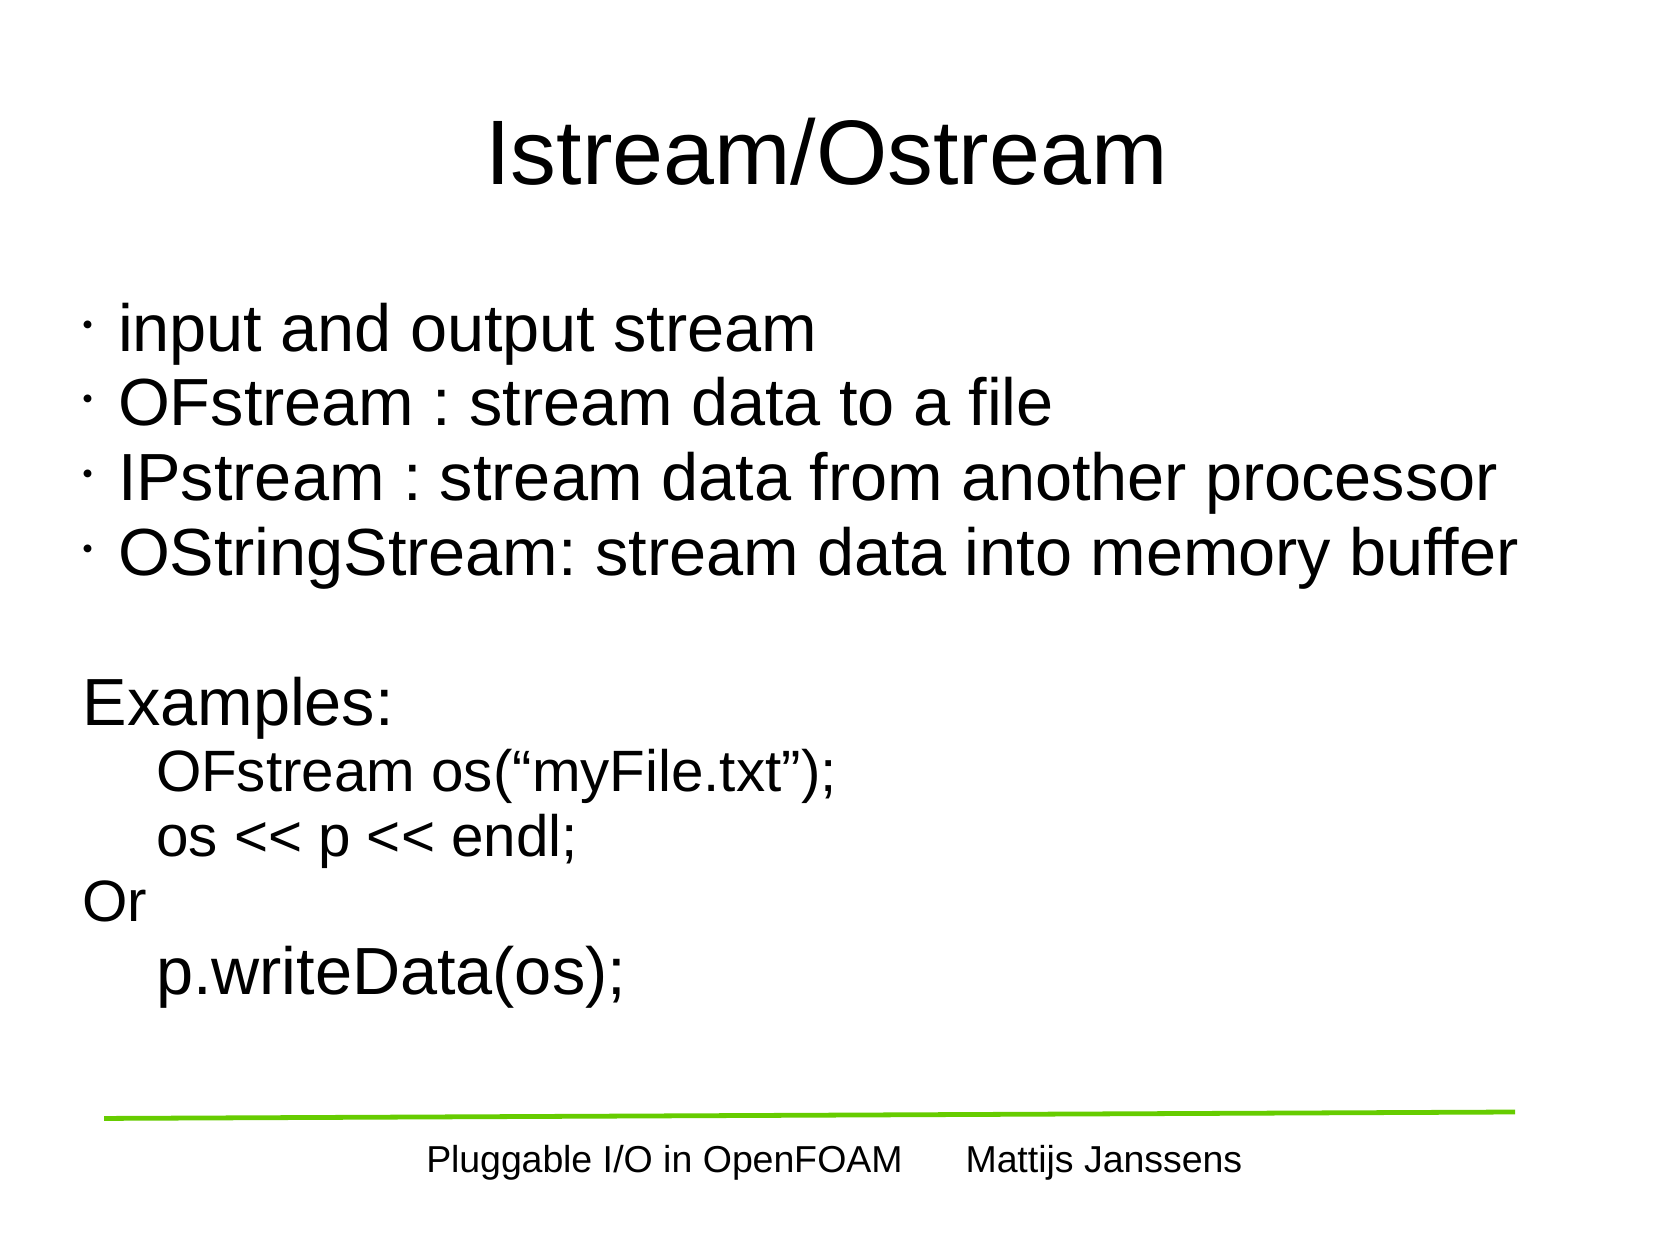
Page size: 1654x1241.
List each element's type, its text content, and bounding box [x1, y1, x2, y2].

title Istream/Ostream [82, 49, 1571, 257]
subtitle input and output stream OFstream : stream data to a file IPstream : stream data from another processor OStringStream: stream data into memory buffer Examples: OFstream os(“myFile.txt”); os << p << endl; Or p.writeData(os); [82, 290, 1571, 1010]
